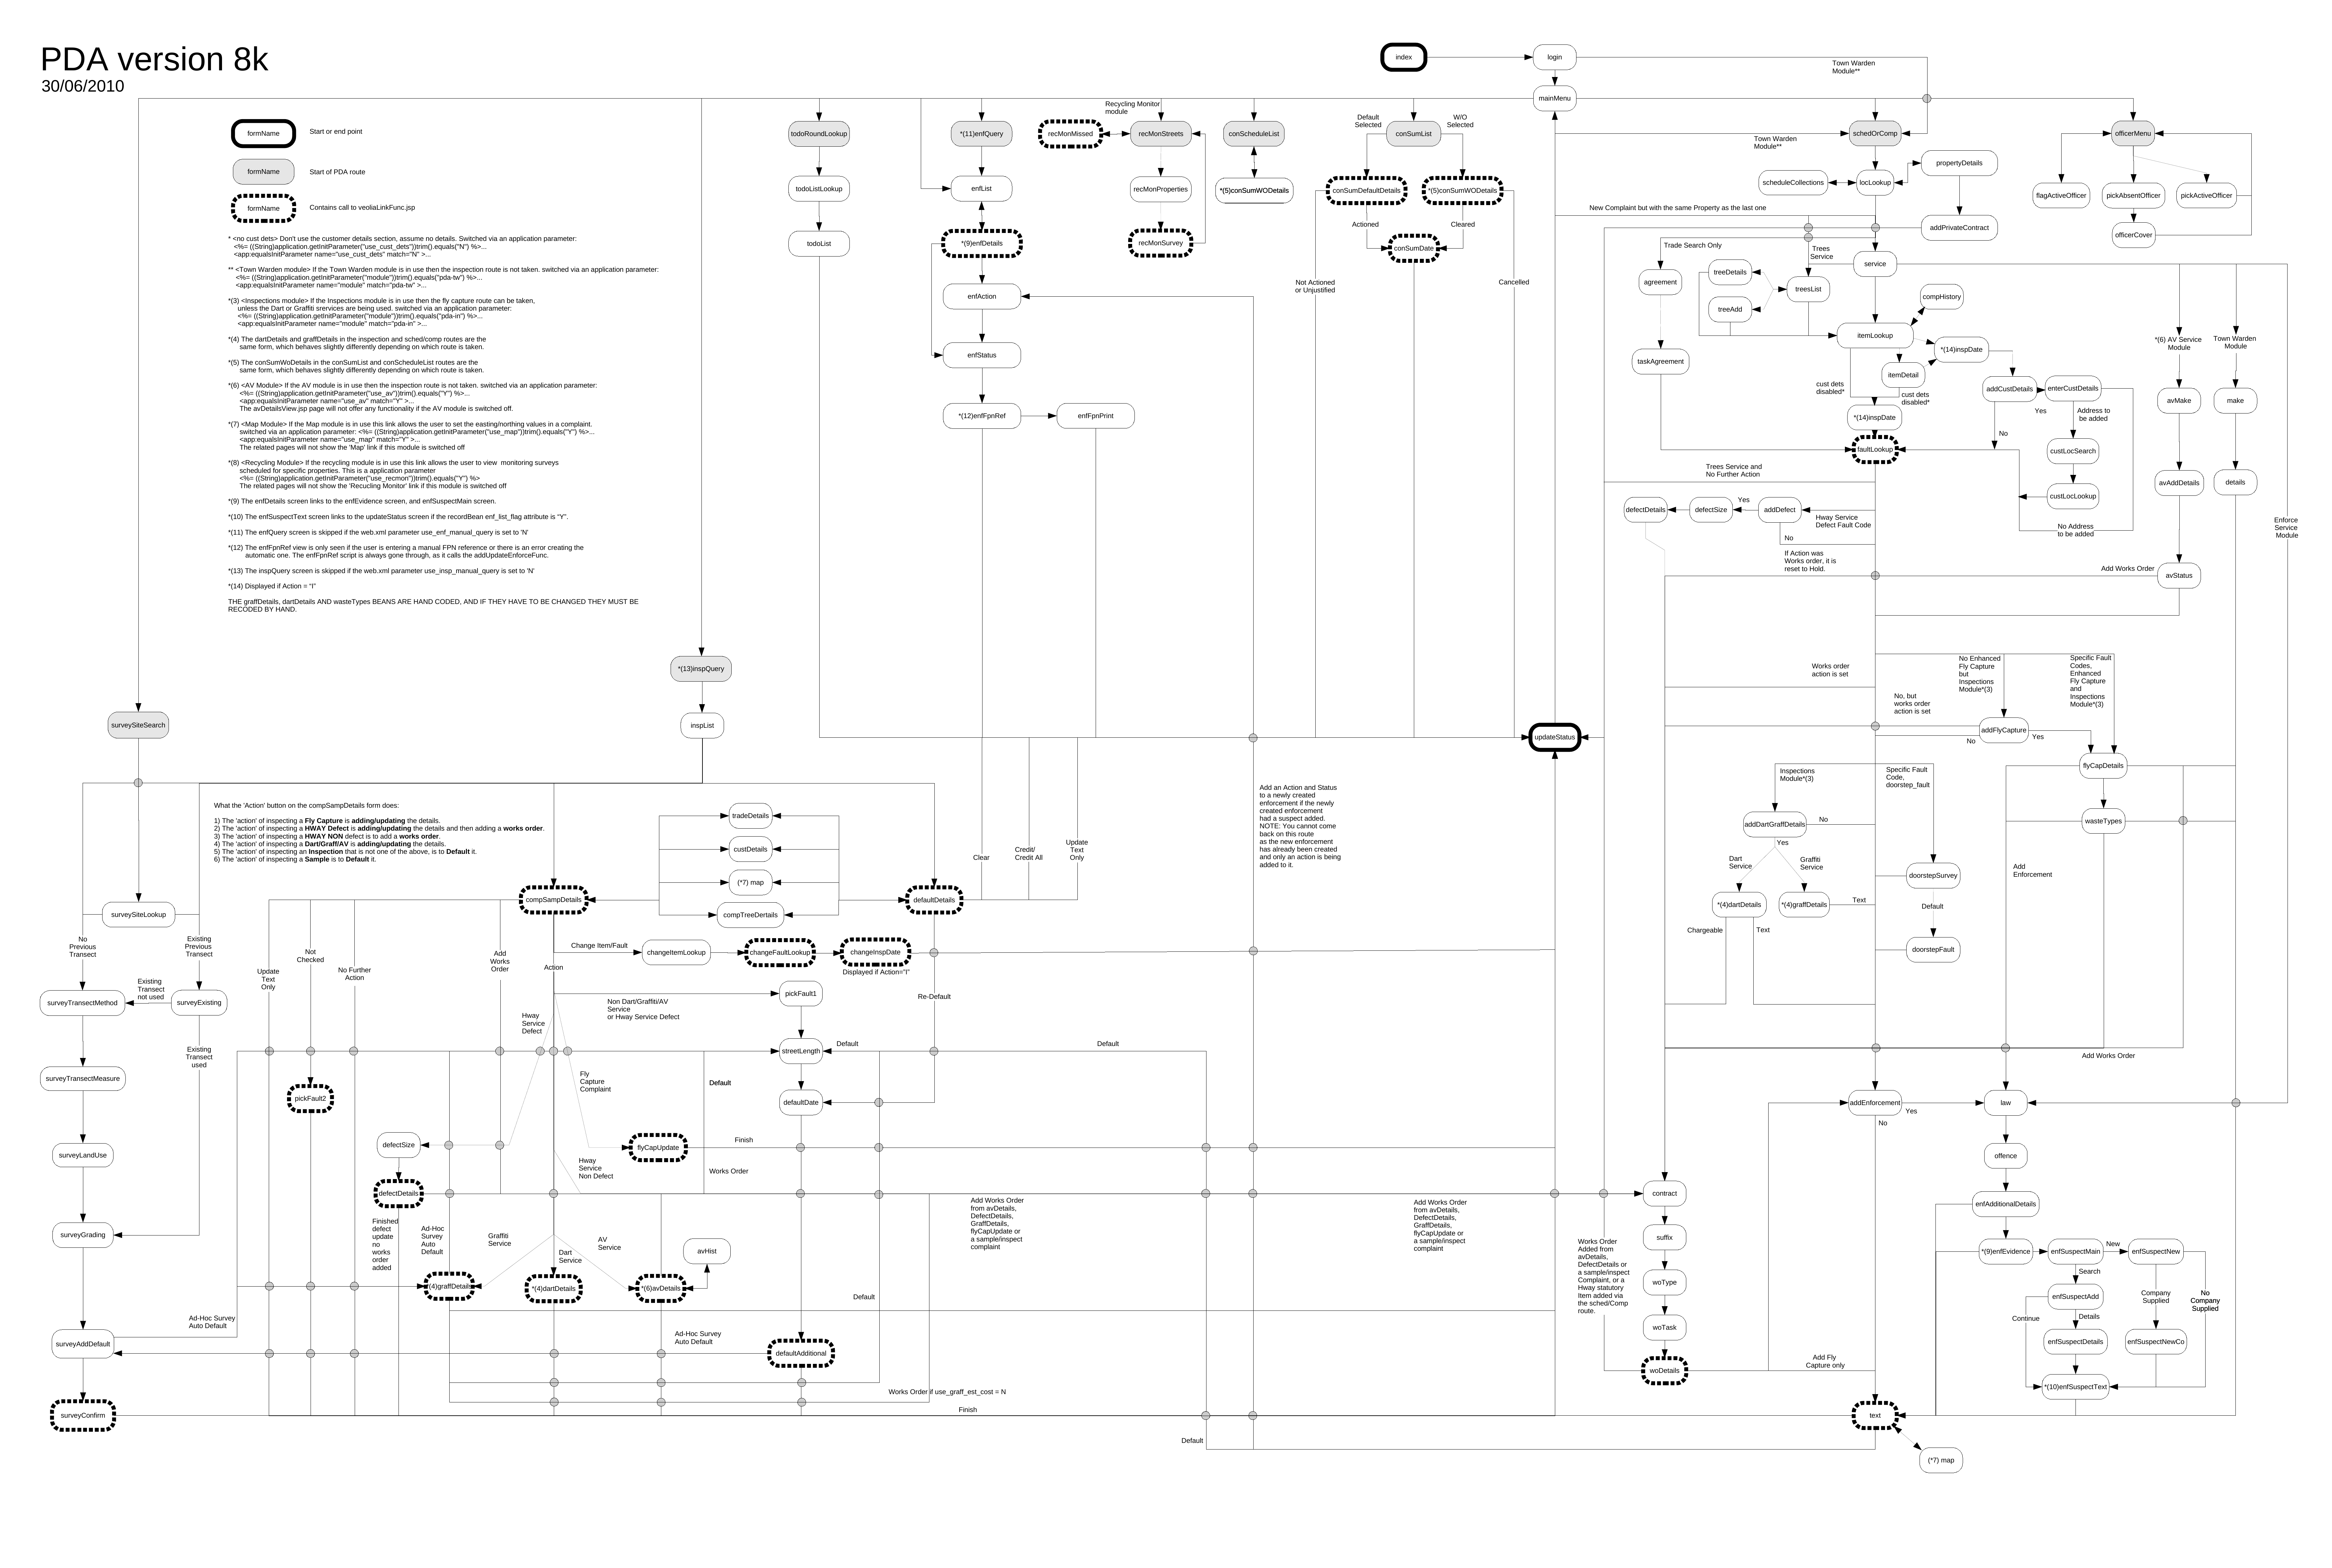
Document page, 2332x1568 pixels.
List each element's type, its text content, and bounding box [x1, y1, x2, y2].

text_box Existing Transect used [182, 1045, 216, 1070]
text_box W/O Selected [1447, 113, 1477, 130]
text_box [797, 1381, 806, 1387]
text_box Chargeable [1687, 926, 1723, 934]
text_box Default [837, 1040, 859, 1048]
text_box compTreeDertails [717, 902, 784, 928]
text_box No, but works order action is set [1894, 692, 1931, 715]
text_box formName [233, 121, 294, 146]
text_box defaultAdditional [769, 1341, 833, 1366]
text_box Trade Search Only [1662, 241, 1722, 250]
text_box Add an Action and Status to a newly created enforcement if the newly created enforcement had a suspect added. NOTE: You cannot come back on this route as the new enforcement has already been created and only an action is being added to it. [1260, 784, 1341, 868]
text_box [2001, 1044, 2010, 1048]
text_box Default [1097, 1040, 1119, 1048]
text_box Non Dart/Graffiti/AV Service or Hway Service Defect [607, 998, 686, 1022]
text_box surveyTransectMeasure [40, 1067, 126, 1091]
text_box updateStatus [1530, 724, 1580, 750]
text_box Existing Previous Transect [182, 935, 216, 961]
text_box [1871, 576, 1875, 580]
text_box (*7) map [729, 870, 772, 895]
text_box details [2214, 470, 2257, 495]
text_box Finish [959, 1406, 981, 1414]
text_box [657, 1354, 666, 1358]
text_box text [1854, 1403, 1897, 1428]
text_box pickAbsentOfficer [2102, 183, 2165, 208]
text_box *(9)enfDetails [943, 231, 1021, 256]
text_box Clear [973, 854, 990, 862]
text_box 30/06/2010 [41, 77, 128, 96]
text_box [306, 1349, 315, 1353]
text_box [2179, 816, 2183, 825]
text_box [880, 1143, 883, 1152]
text_box [549, 1194, 558, 1198]
text_box Ad-Hoc Survey Auto Default [189, 1314, 235, 1331]
text_box enterCustDetails [2045, 376, 2101, 401]
text_box compHistory [1920, 284, 1964, 309]
text_box recMonStreets [1130, 121, 1192, 146]
text_box flagActiveOfficer [2033, 183, 2090, 208]
text_box [1804, 223, 1813, 228]
text_box [1599, 1194, 1608, 1198]
text_box enfAdditionalDetails [1972, 1191, 2039, 1217]
text_box [265, 1349, 274, 1353]
text_box doorstepSurvey [1906, 863, 1960, 888]
text_box *(11)enfQuery [951, 121, 1012, 146]
text_box Town Warden Module** [1832, 59, 1876, 76]
text_box avStatus [2157, 563, 2201, 588]
text_box Add Works Order [490, 950, 510, 980]
text_box *(4)graffDetails [1779, 892, 1830, 917]
text_box [495, 1047, 500, 1055]
text_box enfAction [943, 284, 1021, 309]
text_box [550, 1400, 558, 1406]
text_box Town Warden Module [2213, 335, 2259, 353]
text_box *(14)inspDate [1934, 337, 1989, 362]
text_box No [1999, 429, 2019, 438]
text_box conSumDefaultDetails [1328, 178, 1406, 203]
text_box [536, 1047, 542, 1055]
text_box [550, 1349, 558, 1353]
text_box custLocSearch [2047, 438, 2099, 464]
text_box recMonProperties [1130, 177, 1192, 202]
text_box [796, 1143, 805, 1148]
text_box [930, 953, 938, 957]
text_box [813, 936, 841, 955]
text_box avAddDetails [2155, 470, 2204, 496]
text_box Specific Fault Codes, Enhanced Fly Capture and Inspections Module*(3) [2070, 654, 2114, 711]
text_box [1249, 1194, 1257, 1198]
text_box No Previous Transect [68, 935, 98, 960]
text_box [540, 1047, 545, 1055]
text_box inspList [681, 713, 724, 738]
text_box Re-Default [918, 993, 951, 1001]
text_box Town Warden Module** [1754, 135, 1797, 151]
text_box [657, 1381, 666, 1387]
text_box No [1878, 1119, 1890, 1128]
text_box Trees Service and No Further Action [1706, 463, 1762, 481]
text_box [550, 1398, 558, 1400]
text_box Text [1756, 926, 1776, 934]
text_box [1550, 1189, 1559, 1193]
text_box No Enhanced Fly Capture but Inspections Module*(3) [1959, 654, 2003, 695]
text_box [930, 1051, 938, 1056]
text_box [796, 1189, 805, 1193]
text_box changeInspDate [842, 939, 910, 965]
text_box *(4)dartDetails [527, 1276, 581, 1302]
text_box [1804, 228, 1813, 232]
text_box avMake [2157, 388, 2201, 413]
text_box [1249, 738, 1258, 742]
text_box [657, 1398, 665, 1400]
text_box avHist [683, 1238, 731, 1264]
text_box Search [2078, 1267, 2101, 1276]
text_box Dart Service [574, 1249, 582, 1255]
text_box AV Service [598, 1236, 621, 1252]
text_box [1875, 571, 1880, 576]
text_box [1249, 951, 1258, 955]
text_box *(14)inspDate [1847, 405, 1902, 430]
text_box [1202, 1194, 1210, 1198]
text_box [306, 1287, 315, 1291]
text_box [554, 1047, 558, 1055]
text_box [874, 1143, 879, 1152]
text_box surveySiteLookup [102, 902, 175, 927]
text_box Ad-Hoc Survey Auto Default [421, 1225, 446, 1255]
text_box surveyLandUse [52, 1143, 113, 1167]
text_box * <no cust dets> Don't use the customer details section, assume no details. Switched via an application parameter: <%= ((String)application.getInitParameter("use_cust_dets"))trim().equals("N") %>... <app:equalsInitParameter name="use_cust_dets" match="N" >... ** <Town Warden module> If the Town Warden module is in use then the inspection route is not taken. switched via an application parameter: <%= ((String)application.getInitParameter("module"))trim().equals("pda-tw") %>... <app:equalsInitParameter name="module" match="pda-tw" >... *(3) <Inspections module> If the Inspections module is in use then the fly capture route can be taken, unless the Dart or Graffiti srervices are being used. switched via an application parameter: <%= ((String)application.getInitParameter("module"))trim().equals("pda-in") %>... <app:equalsInitParameter name="module" match="pda-in" >... *(4) The dartDetails and graffDetails in the inspection and sched/comp routes are the same form, which behaves slightly differently depending on which route is taken. *(5) The conSumWoDetails in the conSumList and conScheduleList routes are the same form, which behaves slightly differently depending on which route is taken. *(6) <AV Module> If the AV module is in use then the inspection route is not taken. switched via an application parameter: <%= ((String)application.getInitParameter("use_av"))trim().equals("Y") %>... <app:equalsInitParameter name="use_av" match="Y" >... The avDetailsView.jsp page will not offer any functionality if the AV module is switched off. *(7) <Map Module> If the Map module is in use this link allows the user to set the easting/northing values in a complaint. switched via an application parameter: <%= ((String)application.getInitParameter("use_map"))trim().equals("Y") %>... <app:equalsInitParameter name="use_map" match="Y" >... The related pages will not show the 'Map' link if this module is switched off *(8) <Recycling Module> If the recycling module is in use this link allows the user to view monitoring surveys scheduled for specific properties. This is a application parameter <%= ((String)application.getInitParameter("use_recmon"))trim().equals("Y") %> The related pages will not show the 'Recucling Monitor' link if this module is switched off *(9) The enfDetails screen links to the enfEvidence screen, and enfSuspectMain screen. *(10) The enfSuspectText screen links to the updateStatus screen if the recordBean enf_list_flag attribute is “Y”. *(11) The enfQuery screen is skipped if the web.xml parameter use_enf_manual_query is set to 'N' *(12) The enfFpnRef view is only seen if the user is entering a manual FPN reference or there is an error creating the automatic one. The enfFpnRef script is always gone through, as it calls the addUpdateEnforceFunc. *(13) The inspQuery screen is skipped if the web.xml parameter use_insp_manual_query is set to 'N' *(14) Displayed if Action = “I” THE graffDetails, dartDetails AND wasteTypes BEANS ARE HAND CODED, AND IF THEY HAVE TO BE CHANGED THEY MUST BE RECODED BY HAND. [228, 235, 662, 628]
text_box [444, 1141, 453, 1145]
text_box [265, 1047, 269, 1051]
text_box Add Enforcement [2013, 863, 2053, 878]
text_box [1249, 1148, 1257, 1152]
text_box [1550, 1194, 1559, 1198]
text_box flyCapUpdate [630, 1135, 686, 1160]
text_box [1871, 228, 1880, 232]
text_box [269, 1051, 274, 1055]
text_box surveyExisting [171, 990, 227, 1015]
text_box woType [1643, 1270, 1686, 1295]
text_box No Address to be added [2058, 522, 2094, 539]
text_box No Company Supplied [2190, 1289, 2220, 1313]
text_box Text [1852, 896, 1872, 904]
text_box [1249, 946, 1258, 951]
text_box conSumDate [1390, 236, 1438, 261]
text_box surveyConfirm [52, 1401, 114, 1430]
text_box defectDetails [376, 1181, 422, 1206]
text_box [550, 1378, 558, 1381]
text_box recMonMissed [1040, 121, 1101, 147]
text_box [797, 1400, 806, 1406]
text_box [1928, 94, 1931, 103]
text_box Specific Fault Code, doorstep_fault [1886, 766, 1930, 791]
text_box offence [1984, 1143, 2027, 1168]
text_box No Further Action [338, 966, 371, 986]
text_box Yes [2035, 407, 2055, 415]
text_box [2001, 1048, 2010, 1052]
text_box tradeDetails [729, 803, 772, 829]
text_box [269, 1047, 274, 1051]
text_box service [1854, 251, 1897, 277]
text_box [549, 1047, 553, 1055]
text_box enfStatus [943, 342, 1021, 368]
text_box *(4)graffDetails [426, 1274, 473, 1299]
text_box [445, 1194, 454, 1198]
text_box enfSuspectAdd [2048, 1284, 2103, 1309]
text_box addFlyCapture [1979, 717, 2029, 743]
text_box *(9)enfEvidence [1979, 1239, 2033, 1264]
text_box Start or end point [310, 127, 414, 135]
text_box Add Fly Capture only [1806, 1354, 1845, 1378]
text_box changeFaultLookup [746, 940, 814, 965]
text_box Works Order if use_graff_est_cost = N [928, 1388, 1008, 1396]
text_box [1249, 1189, 1257, 1193]
text_box defectSize [377, 1132, 420, 1158]
text_box *(5)conSumWODetails [1424, 178, 1502, 203]
text_box wasteTypes [2082, 808, 2125, 834]
text_box [265, 1282, 274, 1286]
text_box changeItemLookup [642, 940, 711, 965]
text_box enfSuspectNewCo [2125, 1329, 2187, 1354]
text_box [1599, 1189, 1608, 1193]
text_box Hway Service Defect [522, 1011, 545, 1039]
text_box [445, 1189, 454, 1194]
text_box Default [709, 1079, 731, 1087]
text_box [880, 1190, 883, 1193]
text_box Not Actioned or Unjustified [1295, 278, 1336, 295]
text_box agreement [1639, 269, 1682, 295]
text_box *(13)inspQuery [671, 656, 732, 682]
text_box Existing Transect not used [137, 978, 169, 1003]
text_box index [1382, 44, 1425, 70]
text_box Action [544, 963, 553, 972]
text_box Yes [1777, 839, 1796, 847]
text_box [350, 1282, 359, 1286]
text_box PDA version 8k [40, 40, 273, 78]
text_box Default [1922, 902, 1949, 911]
text_box [568, 1047, 572, 1055]
text_box [657, 1400, 666, 1406]
text_box treeAdd [1709, 297, 1752, 322]
text_box Yes [1738, 496, 1754, 504]
text_box Actioned [1352, 220, 1382, 229]
text_box todoListLookup [788, 176, 850, 201]
text_box Works Order if use_graff_est_cost = N [889, 1388, 928, 1396]
text_box addDefect [1758, 497, 1801, 523]
text_box Existing Transect not used [137, 1003, 169, 1010]
text_box formName [233, 195, 294, 221]
text_box [798, 1398, 806, 1400]
text_box enfSuspectMain [2048, 1239, 2103, 1264]
text_box Default [853, 1293, 875, 1302]
text_box [495, 1141, 504, 1145]
text_box surveyTransectMethod [40, 990, 125, 1016]
text_box officerCover [2112, 222, 2155, 248]
text_box Credit/ Credit All [1015, 846, 1043, 862]
text_box Start of PDA route [310, 168, 414, 176]
text_box [2232, 1098, 2240, 1103]
text_box Graffiti Service [1800, 856, 1823, 872]
text_box [265, 1051, 269, 1055]
text_box Default [1181, 1437, 1203, 1447]
text_box [1875, 576, 1879, 580]
text_box Not Checked [297, 948, 324, 964]
text_box [1202, 1189, 1210, 1193]
text_box defaultDetails [907, 887, 962, 913]
text_box streetLength [779, 1038, 823, 1064]
text_box No [1967, 737, 1980, 745]
text_box Finished defect update no works order added [372, 1217, 399, 1271]
text_box *(6) AV Service Module [2154, 336, 2204, 354]
text_box itemLookup [1837, 323, 1914, 348]
text_box [350, 1287, 359, 1291]
text_box Yes [2032, 733, 2052, 741]
text_box Trees Service [1810, 245, 1837, 260]
text_box Cancelled [1498, 278, 1529, 287]
text_box New Complaint but with the same Property as the last one [1589, 204, 1767, 212]
text_box [1923, 94, 1927, 103]
text_box surveyAddDefault [52, 1329, 114, 1358]
text_box Add Works Order [2082, 1052, 2136, 1064]
text_box suffix [1643, 1225, 1686, 1250]
text_box [1202, 1416, 1210, 1420]
text_box [874, 1098, 879, 1107]
text_box treeDetails [1709, 260, 1752, 285]
text_box [875, 1190, 879, 1193]
text_box propertyDetails [1921, 150, 1998, 176]
text_box [1249, 1416, 1257, 1420]
text_box pickFault2 [289, 1086, 332, 1111]
text_box Details [2078, 1312, 2100, 1321]
text_box custLocLookup [2047, 484, 2099, 509]
text_box scheduleCollections [1759, 170, 1828, 195]
text_box surveyGrading [52, 1223, 113, 1248]
text_box addPrivateContract [1921, 215, 1998, 241]
text_box taskAgreement [1632, 349, 1689, 374]
text_box Displayed if Action=”I” [842, 968, 913, 978]
text_box Add Works Order from avDetails, DefectDetails, GraffDetails, flyCapUpdate or a sample/inspect complaint [1414, 1198, 1468, 1252]
text_box [1871, 223, 1880, 228]
text_box [306, 1047, 315, 1051]
text_box Company Supplied [2141, 1289, 2171, 1306]
text_box [349, 1047, 358, 1051]
text_box Add Works Order from avDetails, DefectDetails, GraffDetails, flyCapUpdate or a sample/inspect complaint [971, 1197, 1025, 1250]
text_box [657, 1378, 665, 1381]
text_box *(12)enfFpnRef [943, 403, 1021, 429]
text_box Finish [735, 1136, 757, 1144]
text_box [563, 1047, 569, 1055]
text_box *(4)dartDetails [1712, 892, 1767, 917]
text_box [1202, 1148, 1210, 1152]
text_box Dart Service [559, 1249, 582, 1265]
text_box *(10)enfSuspectText [2042, 1374, 2109, 1399]
text_box [1249, 733, 1257, 737]
text_box [930, 948, 938, 953]
text_box Update Text Only [257, 968, 281, 992]
text_box Hway Service Defect Fault Code [1816, 513, 1871, 530]
text_box *(5)conSumWODetails [1215, 178, 1293, 203]
text_box Graffiti Service [488, 1232, 511, 1248]
text_box [796, 1194, 805, 1198]
text_box doorstepFault [1906, 937, 1960, 962]
text_box No [1819, 815, 1839, 824]
text_box Hway Service Non Defect [579, 1157, 614, 1184]
text_box [550, 1381, 558, 1387]
text_box [2232, 1103, 2240, 1107]
text_box Address to be added [2077, 407, 2110, 423]
text_box [495, 1145, 504, 1150]
text_box custDetails [729, 836, 772, 862]
text_box Fly Capture Complaint [580, 1070, 611, 1095]
text_box *(6)avDetails [637, 1276, 685, 1301]
text_box addDartGraffDetails [1743, 812, 1806, 837]
text_box conScheduleList [1223, 121, 1284, 146]
text_box enfSuspectNew [2128, 1239, 2184, 1264]
text_box defectDetails [1624, 497, 1667, 522]
text_box enfSuspectDetails [2044, 1329, 2108, 1354]
text_box woDetails [1643, 1358, 1686, 1383]
text_box mainMenu [1533, 86, 1576, 111]
text_box recMonSurvey [1130, 230, 1192, 256]
text_box [880, 1194, 883, 1199]
text_box cust dets disabled* [1901, 391, 1930, 410]
text_box [1249, 1411, 1257, 1414]
text_box [265, 1354, 274, 1358]
text_box todoRoundLookup [788, 121, 850, 147]
text_box [1872, 1044, 1880, 1048]
text_box Inspections Module*(3) [1780, 767, 1824, 786]
text_box New [2106, 1240, 2126, 1248]
text_box pickFault1 [779, 981, 823, 1006]
text_box locLookup [1857, 170, 1894, 195]
text_box Contains call to veoliaLinkFunc.jsp [310, 204, 425, 212]
text_box treesList [1787, 276, 1830, 302]
text_box login [1533, 44, 1576, 70]
text_box What the 'Action' button on the compSampDetails form does: 1) The 'action' of inspecting a Fly Capture is adding/updating the details. 2) The 'action' of inspecting a HWAY Defect is adding/updating the details and then adding a works order. 3) The 'action' of inspecting a HWAY NON defect is to add a works order. 4) The 'action' of inspecting a Dart/Graff/AV is adding/updating the details. 5) The 'action' of inspecting an Inspection that is not one of the above, is to Default it. 6) The 'action' of inspecting a Sample is to Default it. [214, 801, 547, 876]
text_box [501, 1047, 504, 1055]
text_box Change Item/Fault [571, 941, 650, 955]
text_box compSampDetails [521, 887, 587, 913]
text_box [350, 1349, 359, 1353]
text_box (*7) map [1920, 1448, 1963, 1473]
text_box [139, 779, 143, 787]
text_box faultLookup [1854, 437, 1897, 462]
text_box todoList [788, 231, 850, 257]
text_box defaultDate [779, 1090, 823, 1115]
text_box cust dets disabled* [1816, 380, 1849, 397]
text_box [306, 1354, 315, 1358]
text_box Ad-Hoc Survey Auto Default [675, 1330, 721, 1346]
text_box enfFpnPrint [1057, 403, 1135, 428]
text_box Works order action is set [1812, 662, 1850, 682]
text_box [306, 1282, 315, 1286]
text_box [1871, 571, 1875, 576]
text_box [874, 1194, 879, 1199]
text_box Works Order Added from avDetails, DefectDetails or a sample/inspect Complaint, or a Hway statutory Item added via the sched/Comp route. [1578, 1237, 1630, 1314]
text_box enfList [951, 176, 1012, 201]
text_box [798, 1378, 806, 1381]
text_box Continue [2012, 1314, 2040, 1323]
text_box [1872, 1048, 1880, 1052]
text_box officerMenu [2111, 121, 2155, 146]
text_box [796, 1148, 805, 1152]
text_box No If Action was Works order, it is reset to Hold. [1785, 534, 1837, 572]
text_box contract [1643, 1181, 1686, 1206]
text_box Works Order [709, 1167, 749, 1176]
text_box [349, 1051, 358, 1055]
text_box surveySiteSearch [108, 712, 169, 738]
text_box [930, 1047, 938, 1051]
text_box Yes [1905, 1107, 1925, 1116]
text_box [134, 779, 138, 787]
text_box Update Text Only [1066, 838, 1089, 863]
text_box [1804, 233, 1813, 238]
text_box [306, 1051, 315, 1055]
text_box [1871, 726, 1880, 730]
text_box Action [554, 963, 563, 972]
text_box Add Works Order [2101, 564, 2155, 573]
text_box addCustDetails [1983, 376, 2037, 402]
text_box [549, 1189, 558, 1194]
text_box itemDetail [1882, 362, 1925, 388]
text_box [2183, 816, 2187, 825]
text_box flyCapDetails [2079, 753, 2127, 779]
text_box [657, 1349, 665, 1353]
text_box Dart Service [1729, 855, 1752, 871]
text_box [444, 1145, 453, 1150]
text_box make [2214, 388, 2257, 413]
text_box [350, 1354, 359, 1358]
text_box [1804, 238, 1813, 242]
text_box addEnforcement [1849, 1090, 1902, 1115]
text_box schedOrComp [1849, 121, 1901, 146]
text_box woTask [1643, 1315, 1686, 1340]
text_box [1249, 1414, 1257, 1415]
text_box Default Selected [1355, 113, 1384, 130]
text_box Cleared [1451, 220, 1475, 229]
text_box defectSize [1690, 497, 1733, 522]
text_box [1249, 1143, 1258, 1148]
text_box [1202, 1143, 1210, 1148]
text_box Recycling Monitor module [1105, 100, 1165, 116]
text_box Enforce Service Module [2274, 516, 2301, 539]
text_box [1871, 722, 1880, 726]
text_box law [1984, 1090, 2027, 1116]
text_box [1202, 1411, 1210, 1416]
text_box [550, 1354, 558, 1358]
text_box pickActiveOfficer [2176, 183, 2237, 208]
text_box [880, 1098, 883, 1107]
text_box conSumList [1386, 121, 1441, 146]
text_box formName [233, 159, 294, 185]
text_box [265, 1287, 274, 1291]
